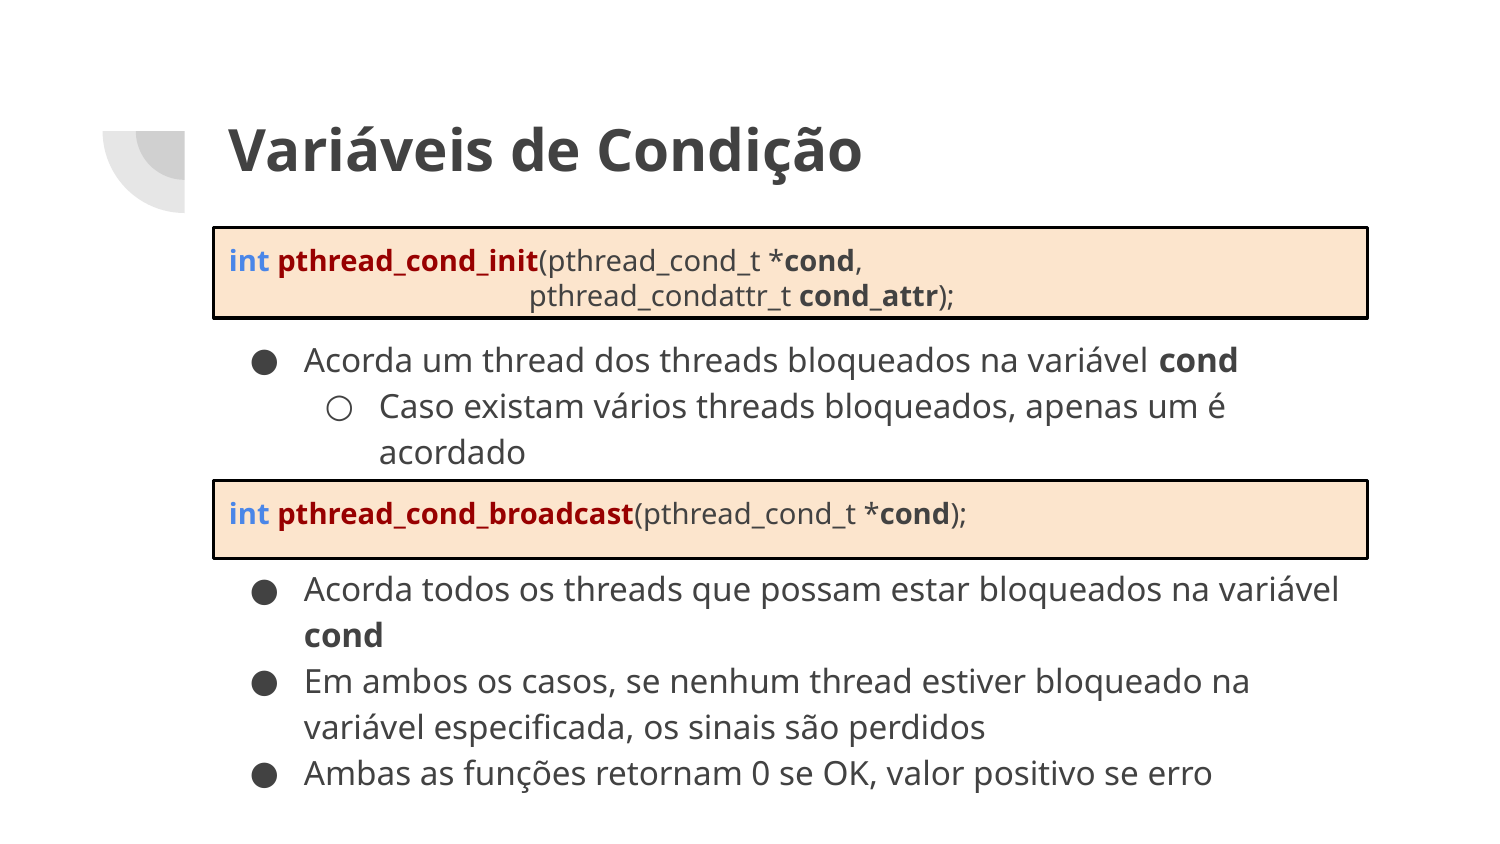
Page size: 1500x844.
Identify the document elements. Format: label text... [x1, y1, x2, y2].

list Acorda um thread dos threads bloqueados na variável cond Caso existam vários threads bloqueados, apenas um é acordado [213, 318, 1368, 434]
list Acorda todos os threads que possam estar bloqueados na variável cond Em ambos os casos, se nenhum thread estiver bloqueado na variável especificada, os sinais são perdidos Ambas as funções retornam 0 se OK, valor positivo se erro [213, 547, 1368, 810]
text_box int pthread_cond_broadcast(pthread_cond_t *cond); [213, 480, 1368, 547]
title Variáveis de Condição [213, 98, 1368, 227]
text_box int pthread_cond_init(pthread_cond_t *cond, pthread_condattr_t cond_attr); [213, 227, 1368, 318]
